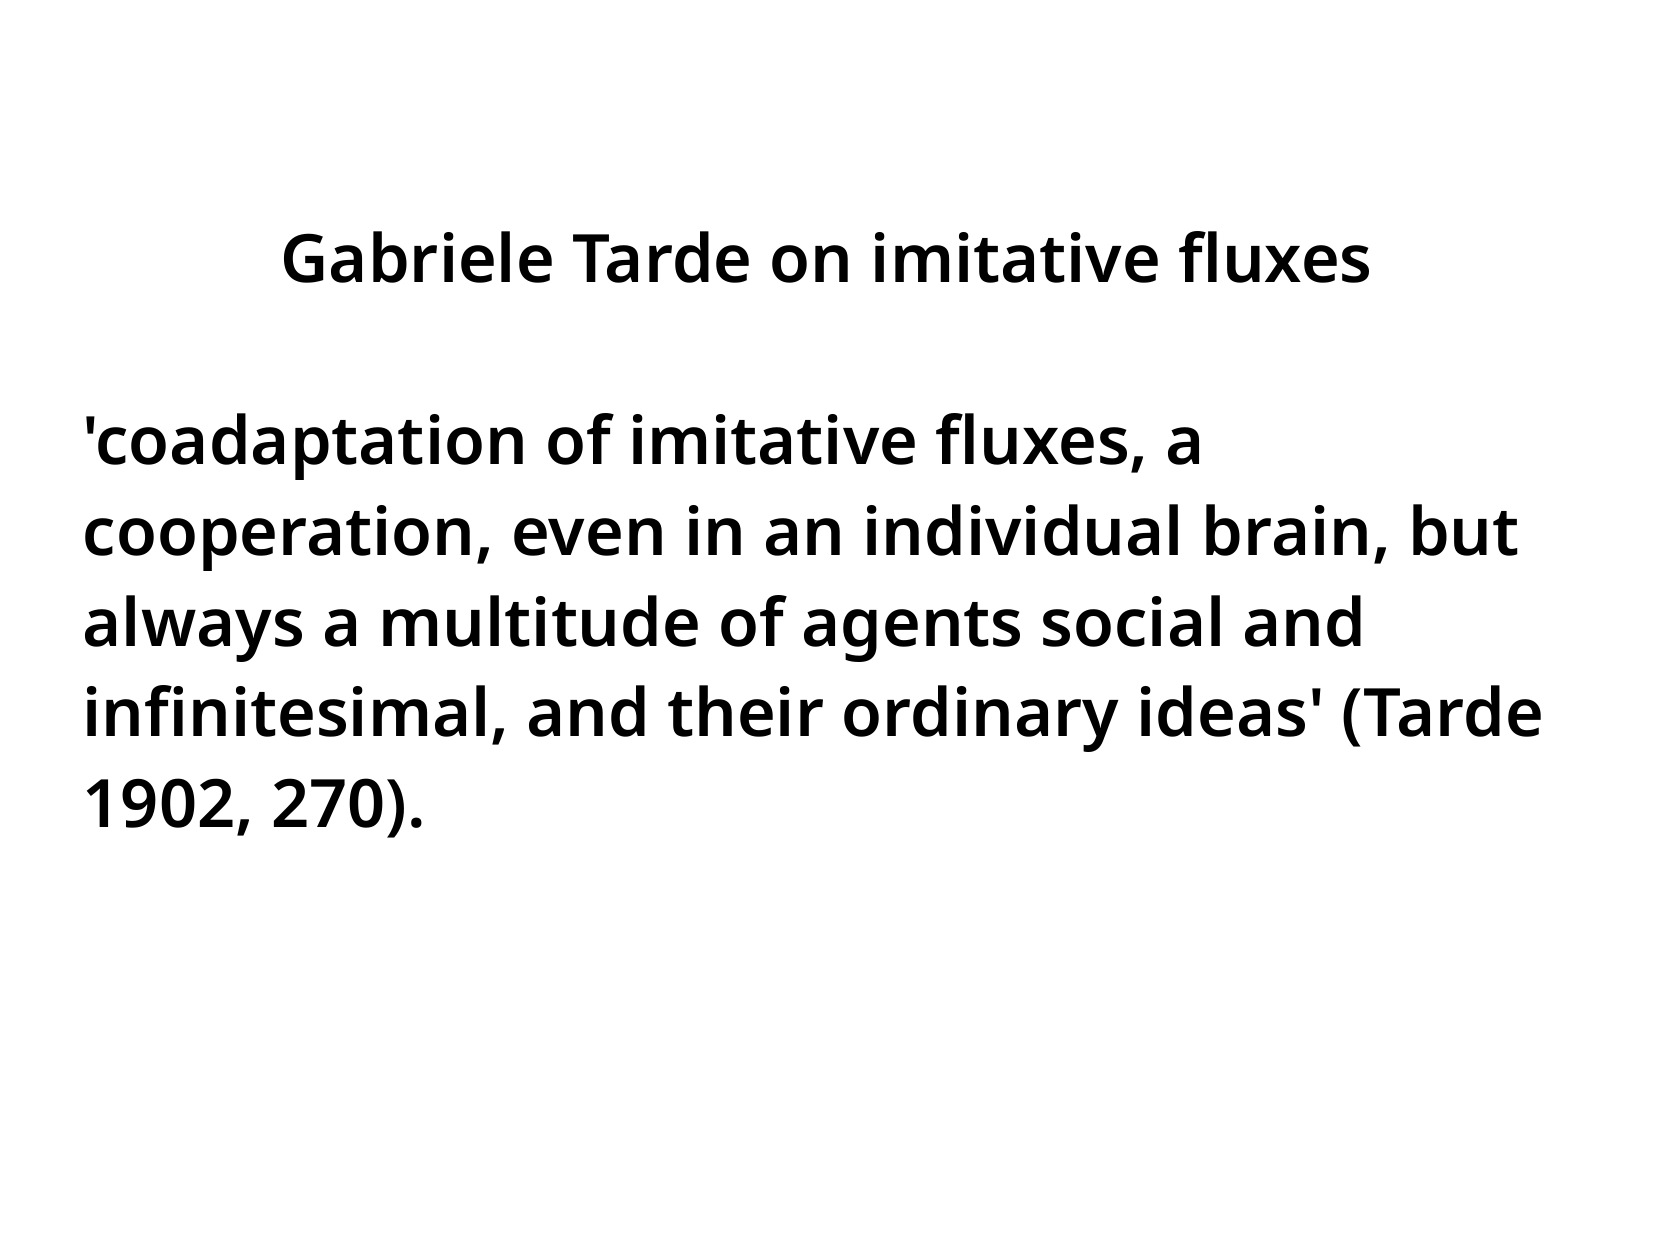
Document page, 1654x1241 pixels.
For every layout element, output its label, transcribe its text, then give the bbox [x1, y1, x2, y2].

subtitle Gabriele Tarde on imitative fluxes 'coadaptation of imitative fluxes, a cooperation, even in an individual brain, but always a multitude of agents social and infinitesimal, and their ordinary ideas' (Tarde 1902, 270). [82, 49, 1571, 1010]
